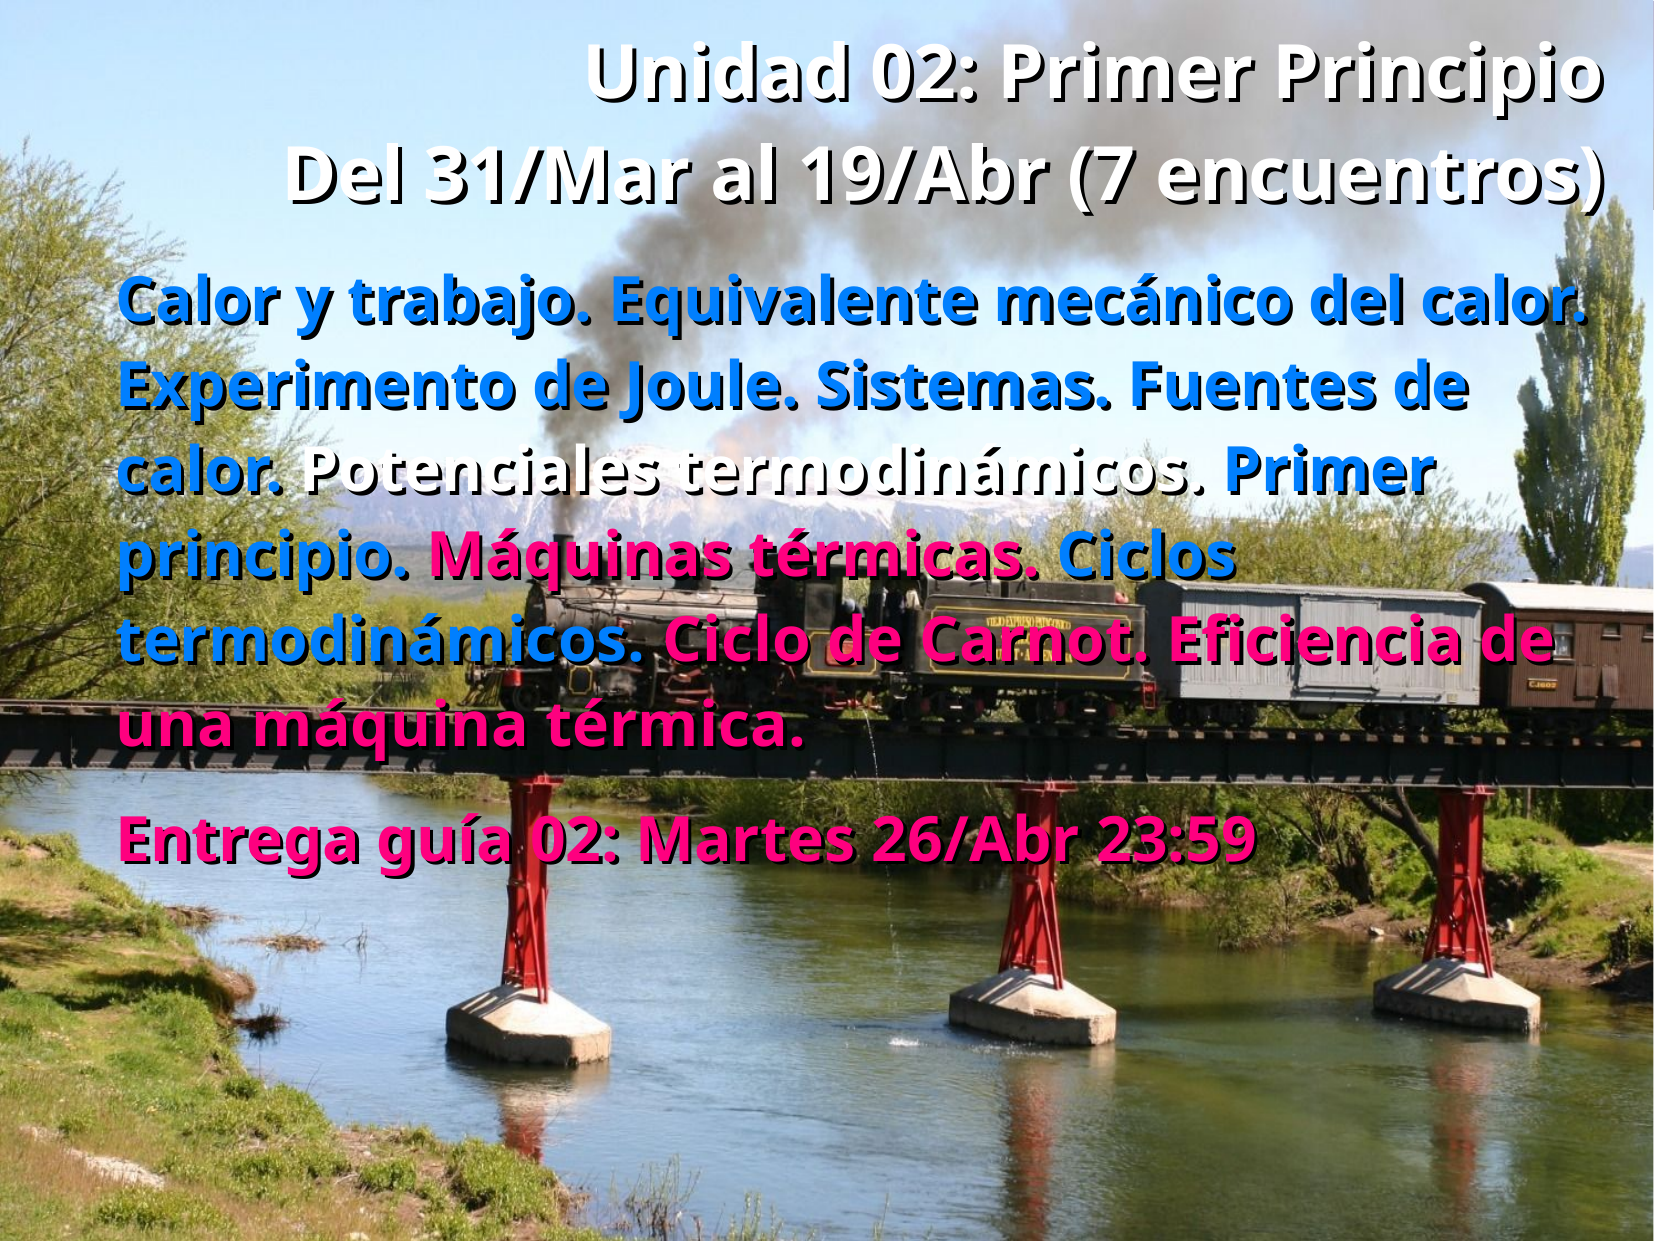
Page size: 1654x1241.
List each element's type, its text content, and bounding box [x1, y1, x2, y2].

list Calor y trabajo. Equivalente mecánico del calor. Experimento de Joule. Sistemas. Fuentes de calor. Potenciales termodinámicos. Primer principio. Máquinas térmicas. Ciclos termodinámicos. Ciclo de Carnot. Eficiencia de una máquina térmica. Entrega guía 02: Martes 26/Abr 23:59 [45, 255, 1606, 1156]
title Unidad 02: Primer Principio Del 31/Mar al 19/Abr (7 encuentros) [45, 0, 1606, 252]
picture [0, 0, 1654, 1241]
